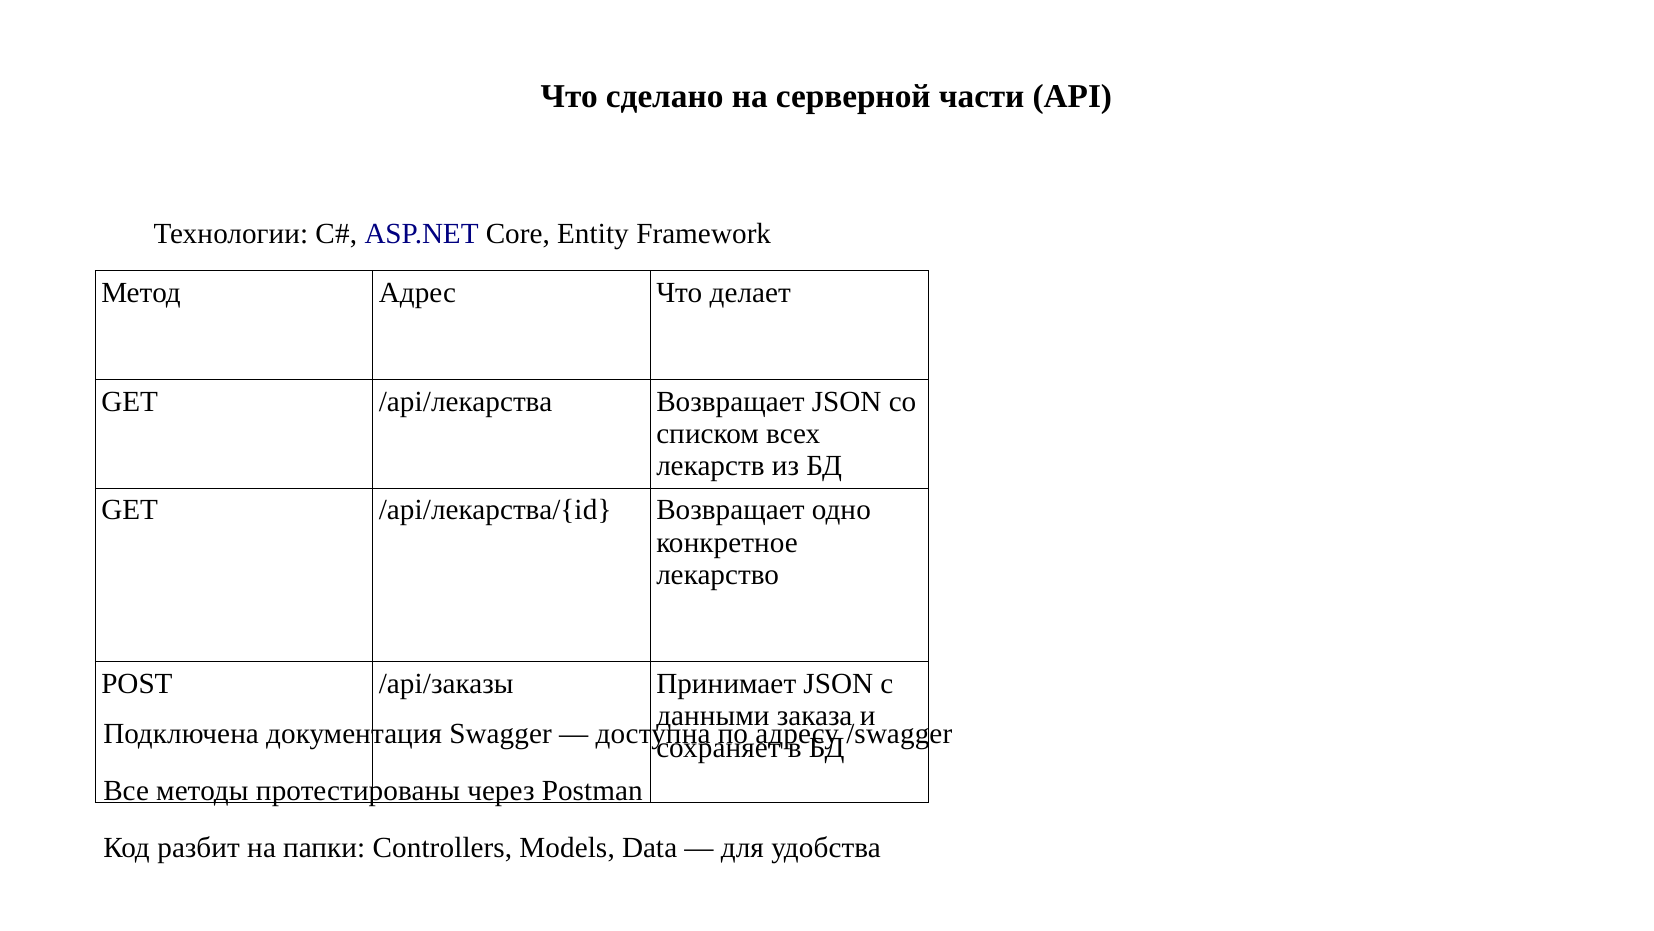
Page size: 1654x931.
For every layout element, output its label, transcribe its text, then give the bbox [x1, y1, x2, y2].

table_cell POST [96, 662, 372, 710]
title Что сделано на серверной части (API) [82, 37, 1571, 193]
table_cell GET [96, 489, 372, 661]
table_cell Принимает JSON с данными заказа и сохраняет в БД [651, 662, 928, 710]
table_header Что делает [651, 271, 928, 379]
text_box Подключена документация Swagger — доступна по адресу /swagger Все методы протестированы через Postman Код разбит на папки: Controllers, Models, Data — для удобства [88, 710, 1063, 931]
table_cell Возвращает одно конкретное лекарство [651, 489, 928, 661]
table_cell GET [96, 380, 372, 488]
table_header Метод [96, 271, 372, 379]
table_cell /api/лекарства [373, 380, 650, 488]
table_cell Возвращает JSON со списком всех лекарств из БД [651, 380, 928, 488]
table_cell /api/заказы [373, 662, 650, 710]
table_header Адрес [373, 271, 650, 379]
list Технологии: C#, ASP.NET Core, Entity Framework [82, 217, 1571, 266]
table_cell /api/лекарства/{id} [373, 489, 650, 661]
